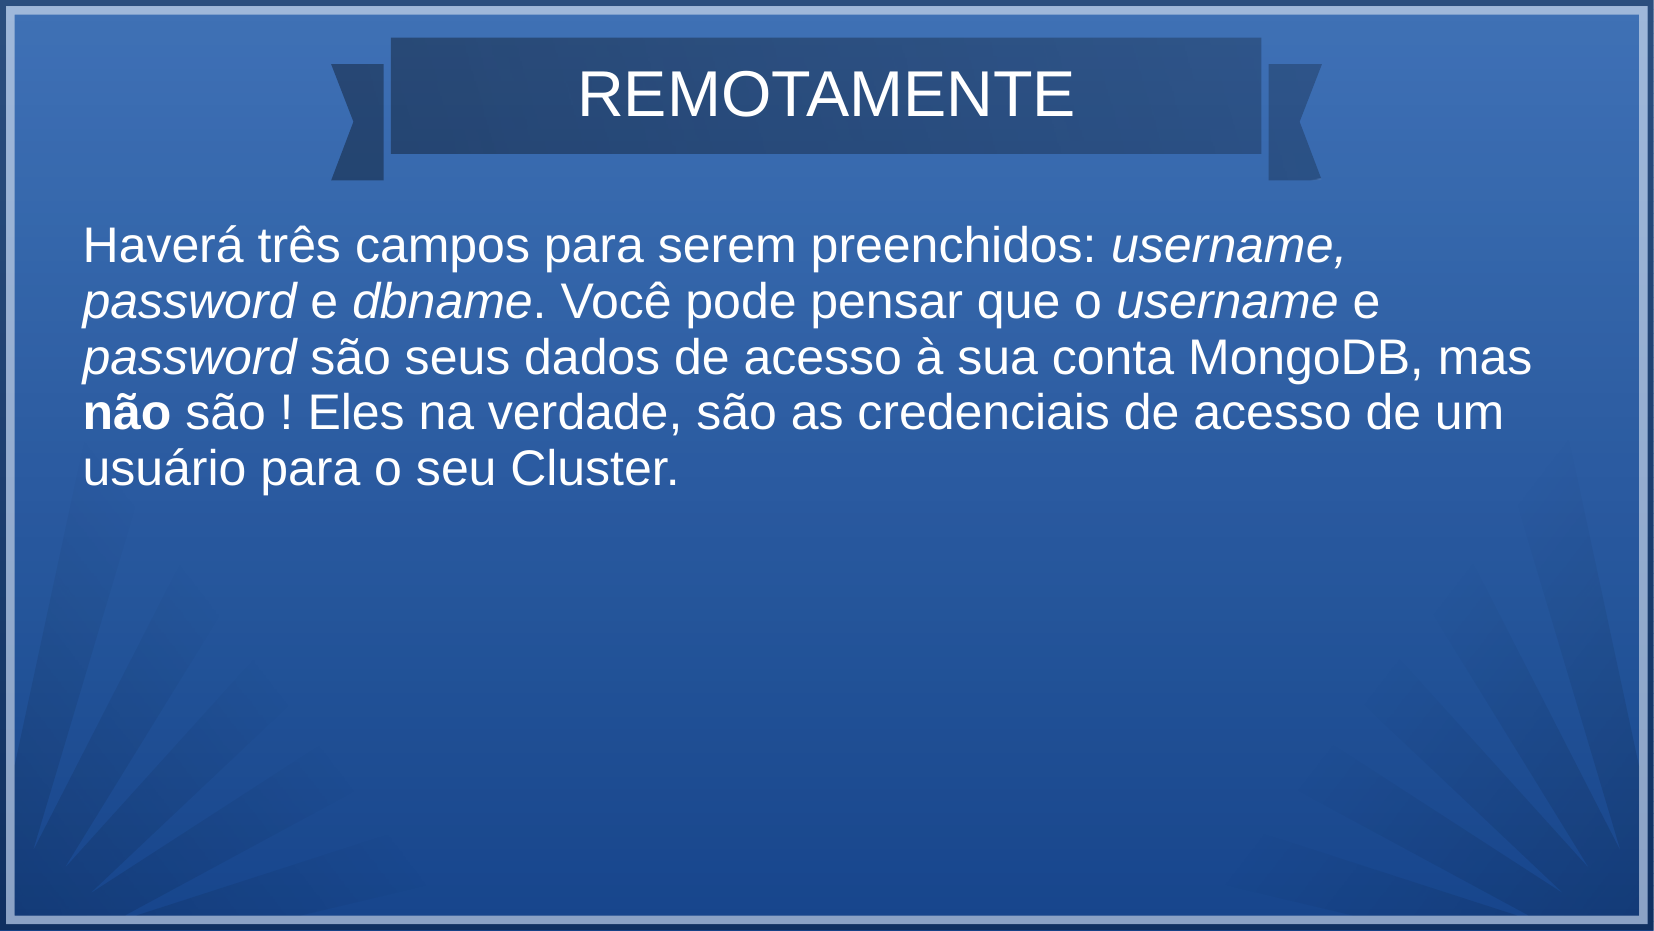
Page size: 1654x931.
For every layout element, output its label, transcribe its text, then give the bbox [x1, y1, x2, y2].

list Haverá três campos para serem preenchidos: username, password e dbname. Você pode pensar que o username e password são seus dados de acesso à sua conta MongoDB, mas não são ! Eles na verdade, são as credenciais de acesso de um usuário para o seu Cluster. [82, 217, 1571, 758]
title REMOTAMENTE [389, 35, 1264, 154]
